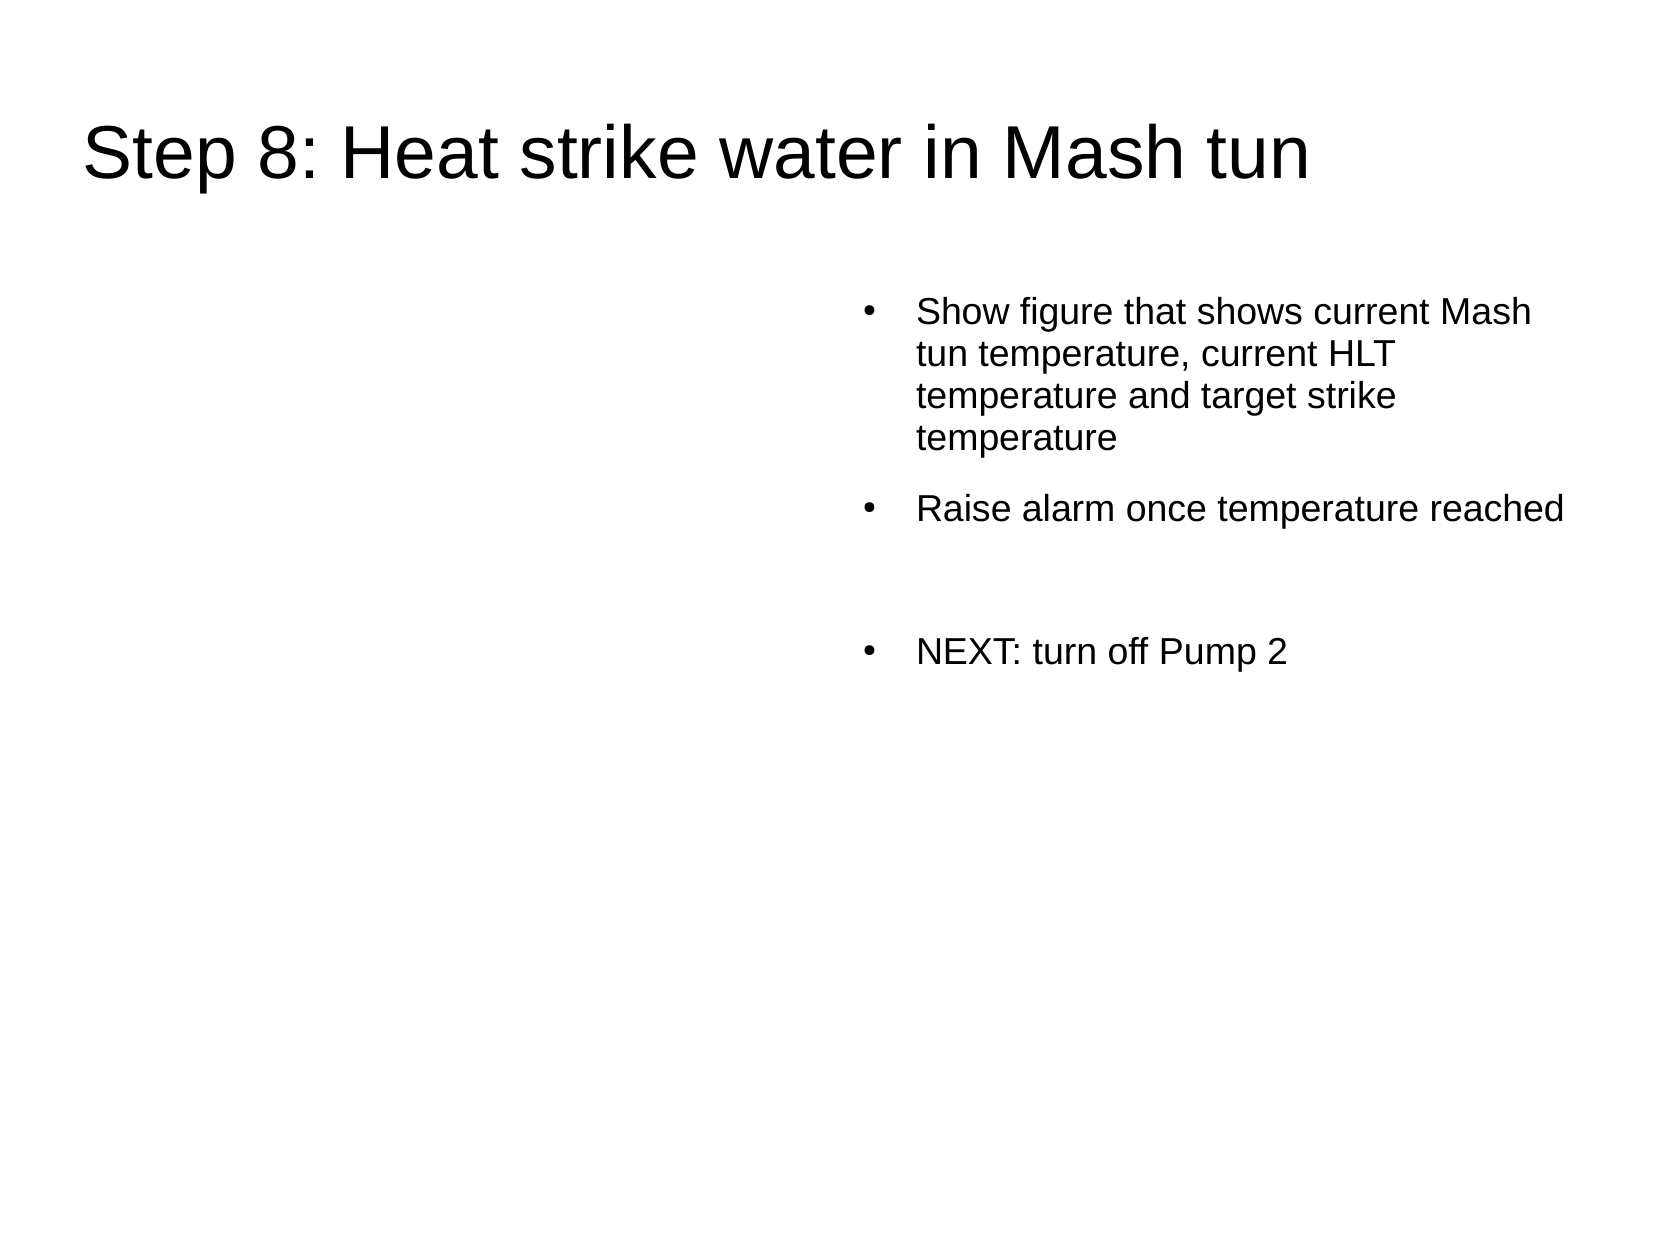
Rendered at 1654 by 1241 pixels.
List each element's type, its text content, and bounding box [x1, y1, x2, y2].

title Step 8: Heat strike water in Mash tun [82, 49, 1571, 257]
list Show figure that shows current Mash tun temperature, current HLT temperature and target strike temperature Raise alarm once temperature reached NEXT: turn off Pump 2 [845, 290, 1572, 1010]
